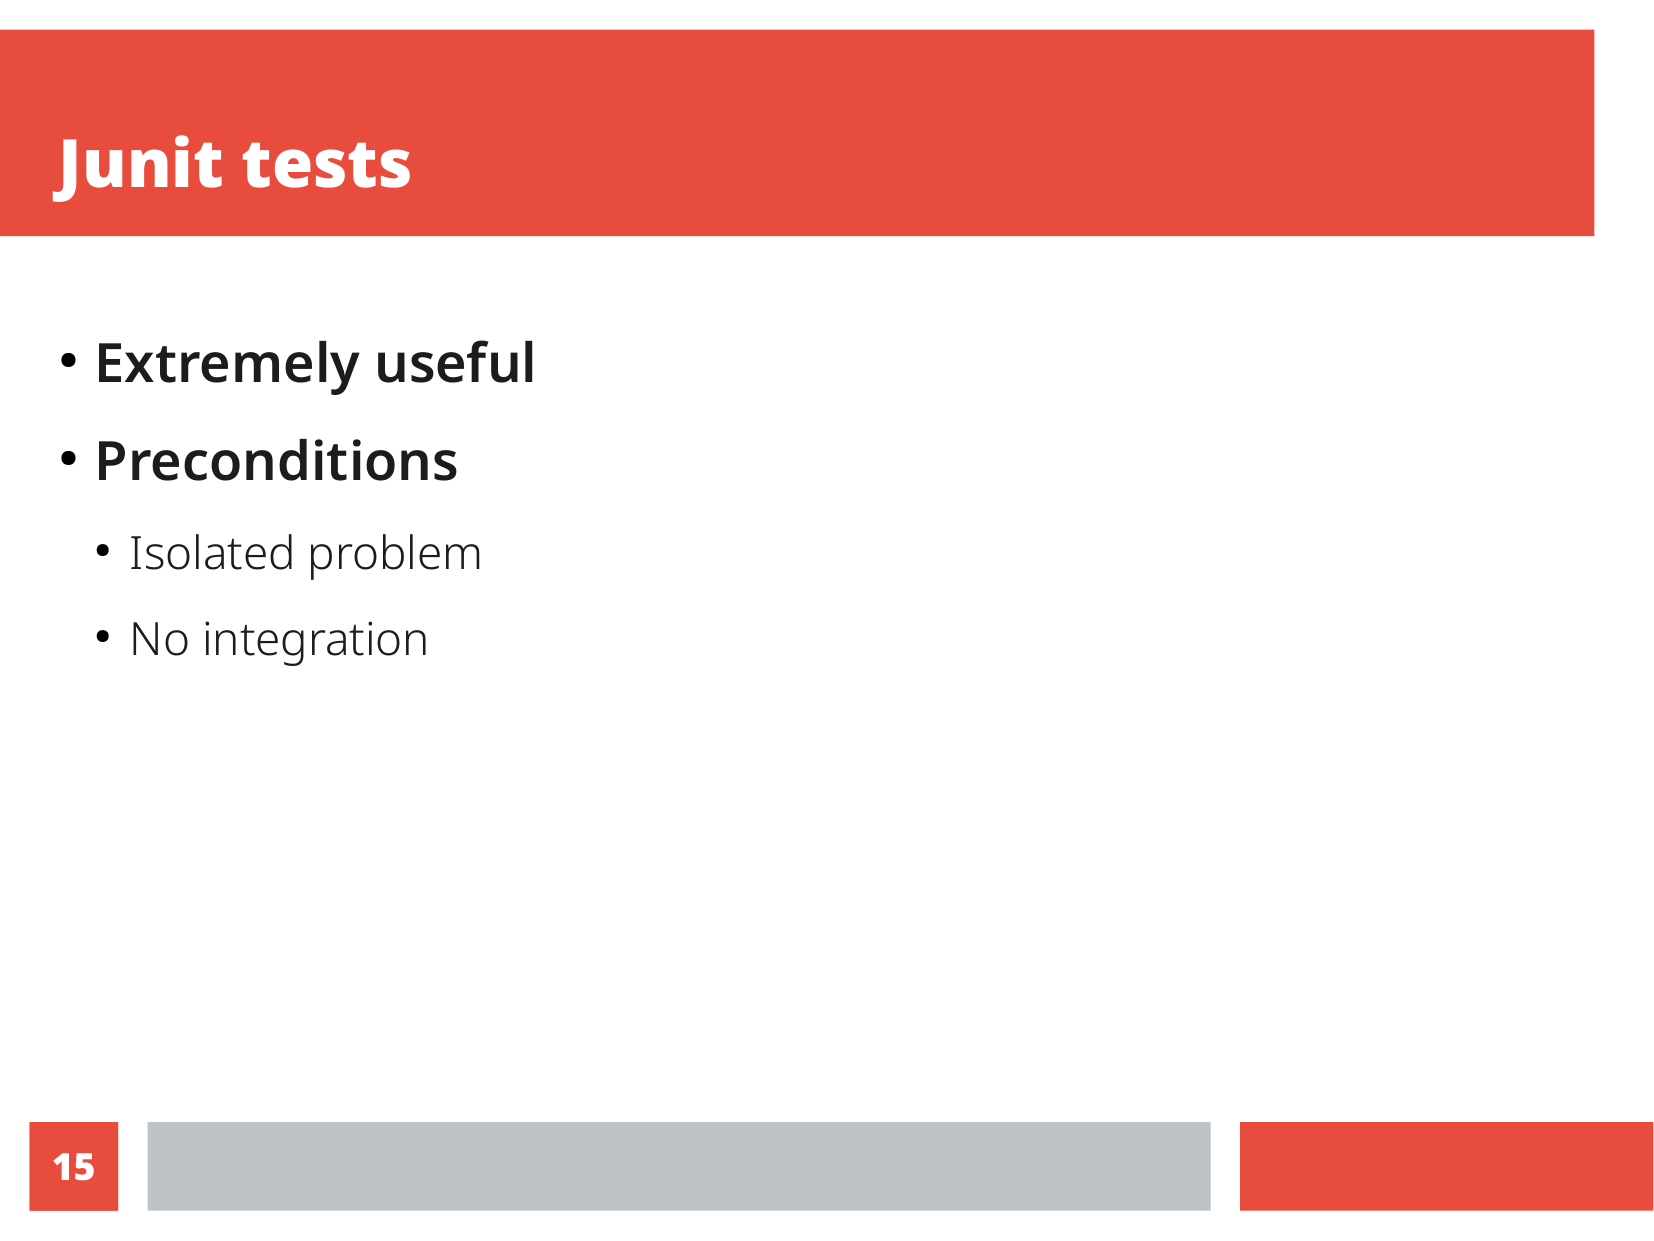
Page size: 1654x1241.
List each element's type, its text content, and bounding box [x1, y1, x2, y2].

title Junit tests [59, 59, 1595, 207]
list Extremely useful Preconditions Isolated problem No integration [59, 324, 1565, 1093]
